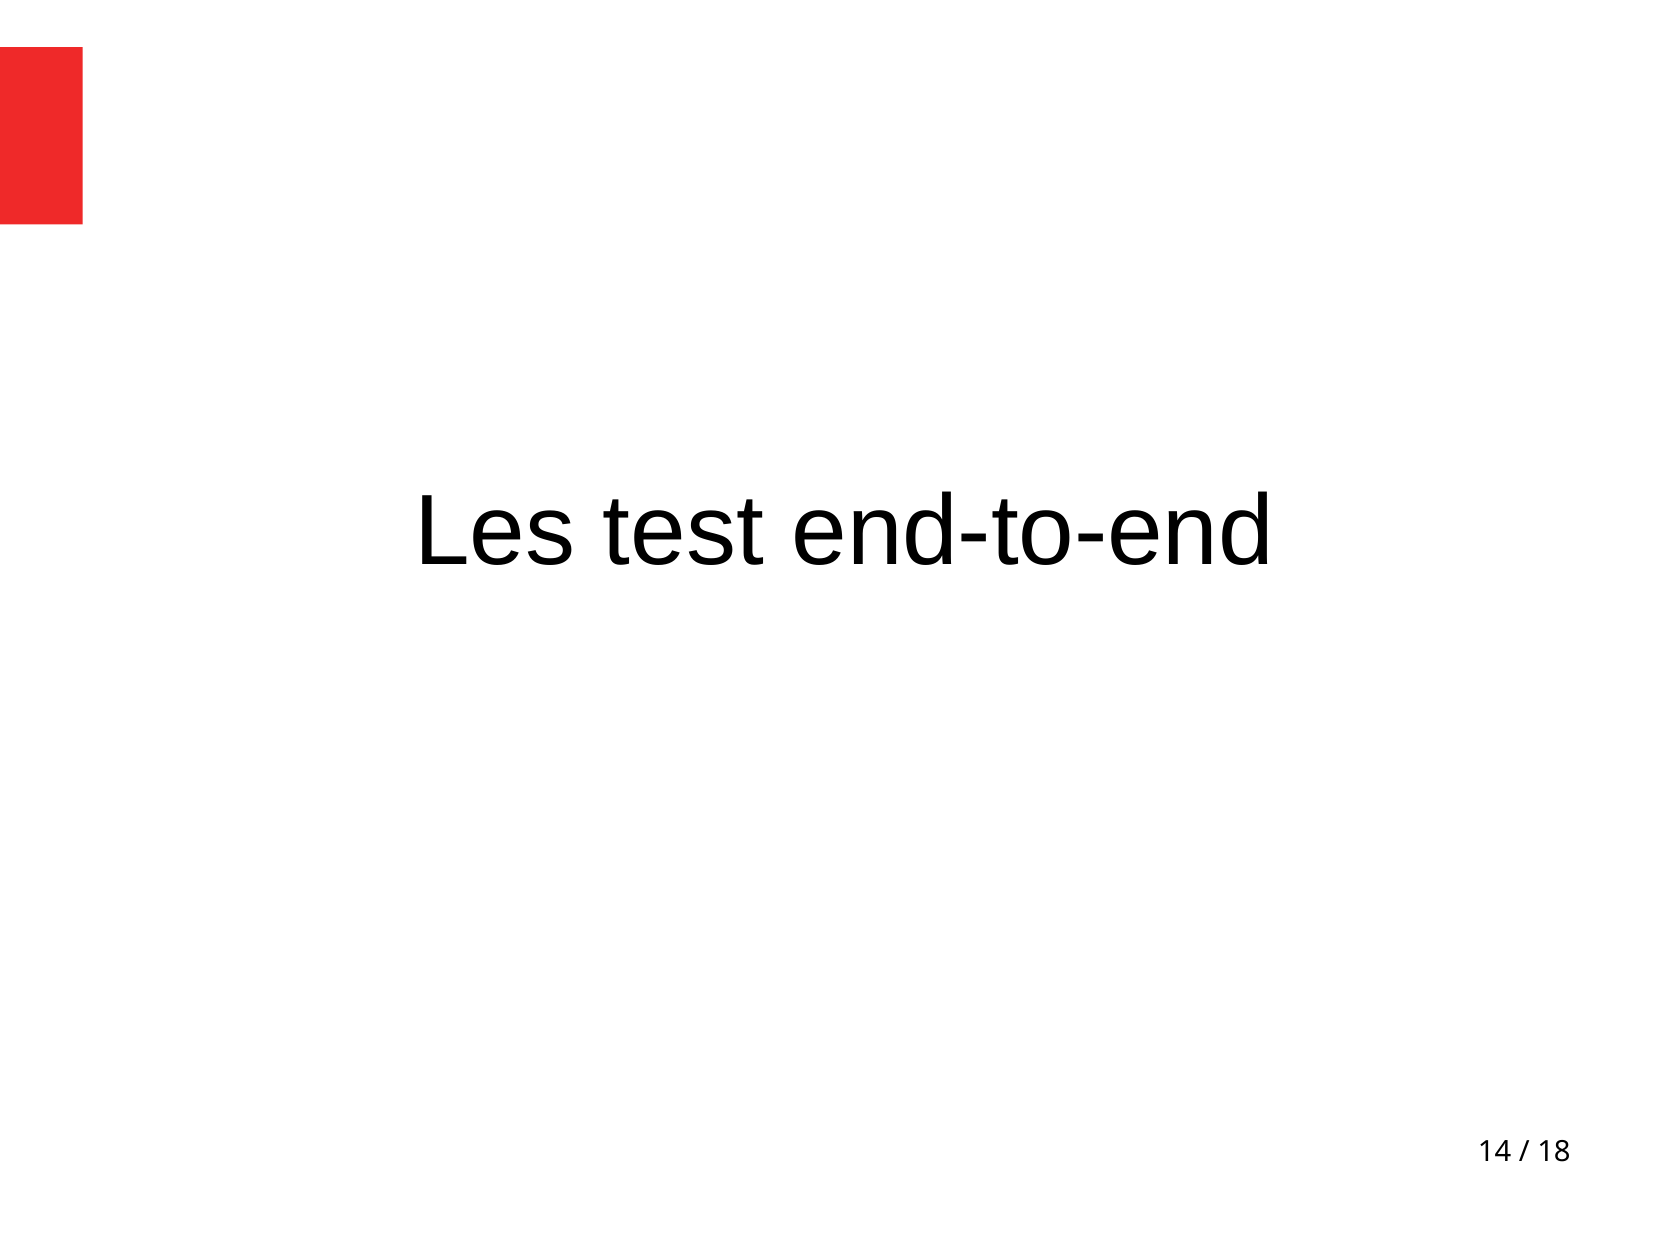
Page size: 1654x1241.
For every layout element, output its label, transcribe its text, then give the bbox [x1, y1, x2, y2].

subtitle Les test end-to-end [118, 49, 1571, 1010]
